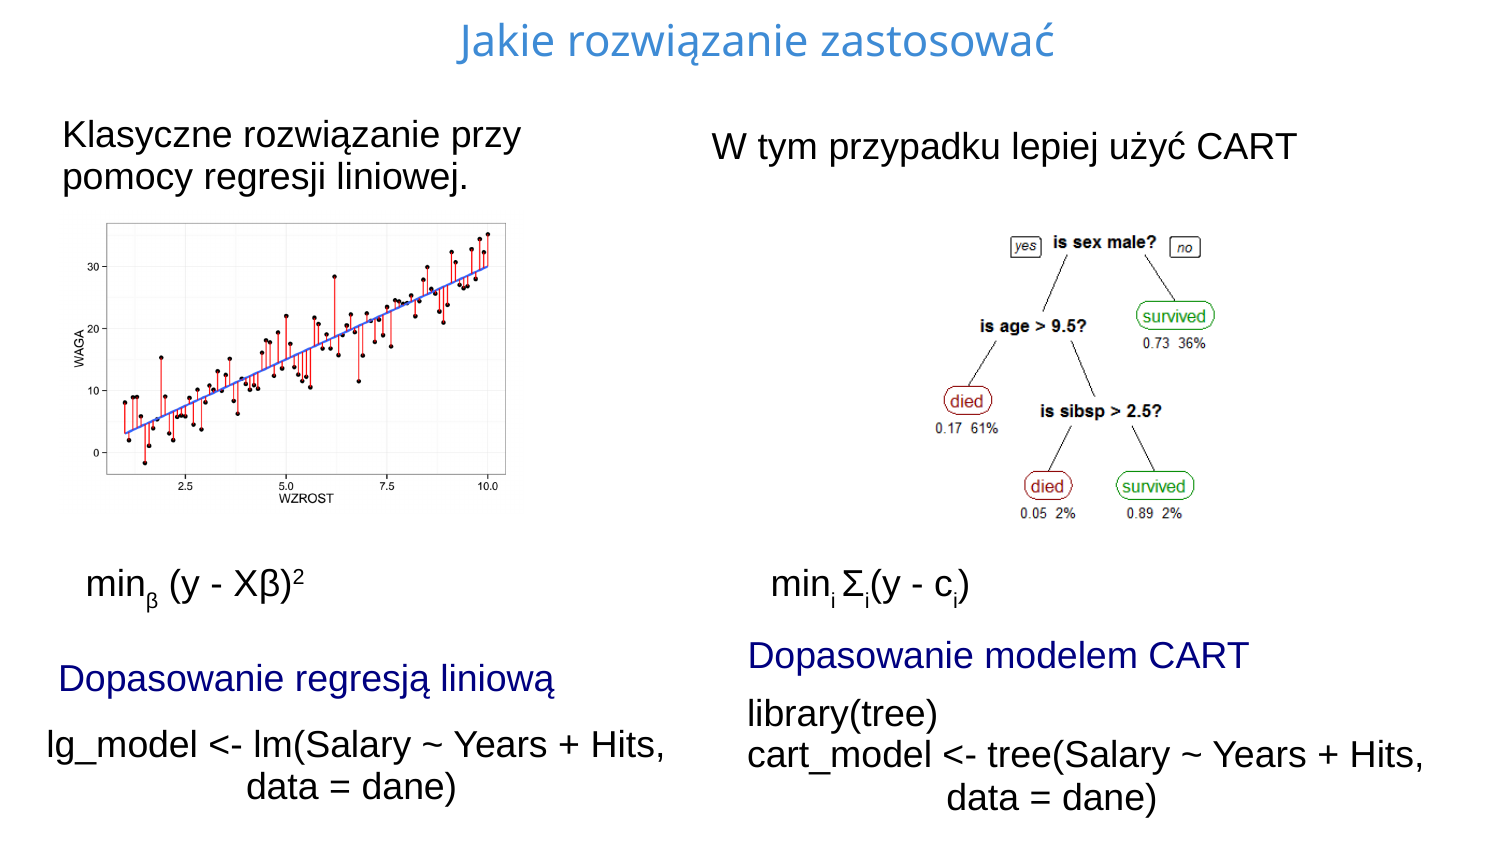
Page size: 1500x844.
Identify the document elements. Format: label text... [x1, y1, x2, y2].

text_box Dopasowanie regresją liniową [43, 649, 650, 720]
text_box mini Σi(y - ci) [755, 555, 1229, 621]
text_box Jakie rozwiązanie zastosować [251, 11, 1264, 71]
text_box Dopasowanie modelem CART [732, 626, 1347, 697]
picture [59, 210, 524, 514]
picture [889, 190, 1276, 556]
text_box lg_model <- lm(Salary ~ Years + Hits, data = dane) [31, 716, 732, 815]
text_box minβ (y - Xβ)2 [70, 555, 544, 621]
text_box W tym przypadku lepiej użyć CART [696, 118, 1359, 175]
text_box Klasyczne rozwiązanie przy pomocy regresji liniowej. [47, 106, 662, 206]
text_box library(tree) cart_model <- tree(Salary ~ Years + Hits, data = dane) [732, 684, 1453, 827]
